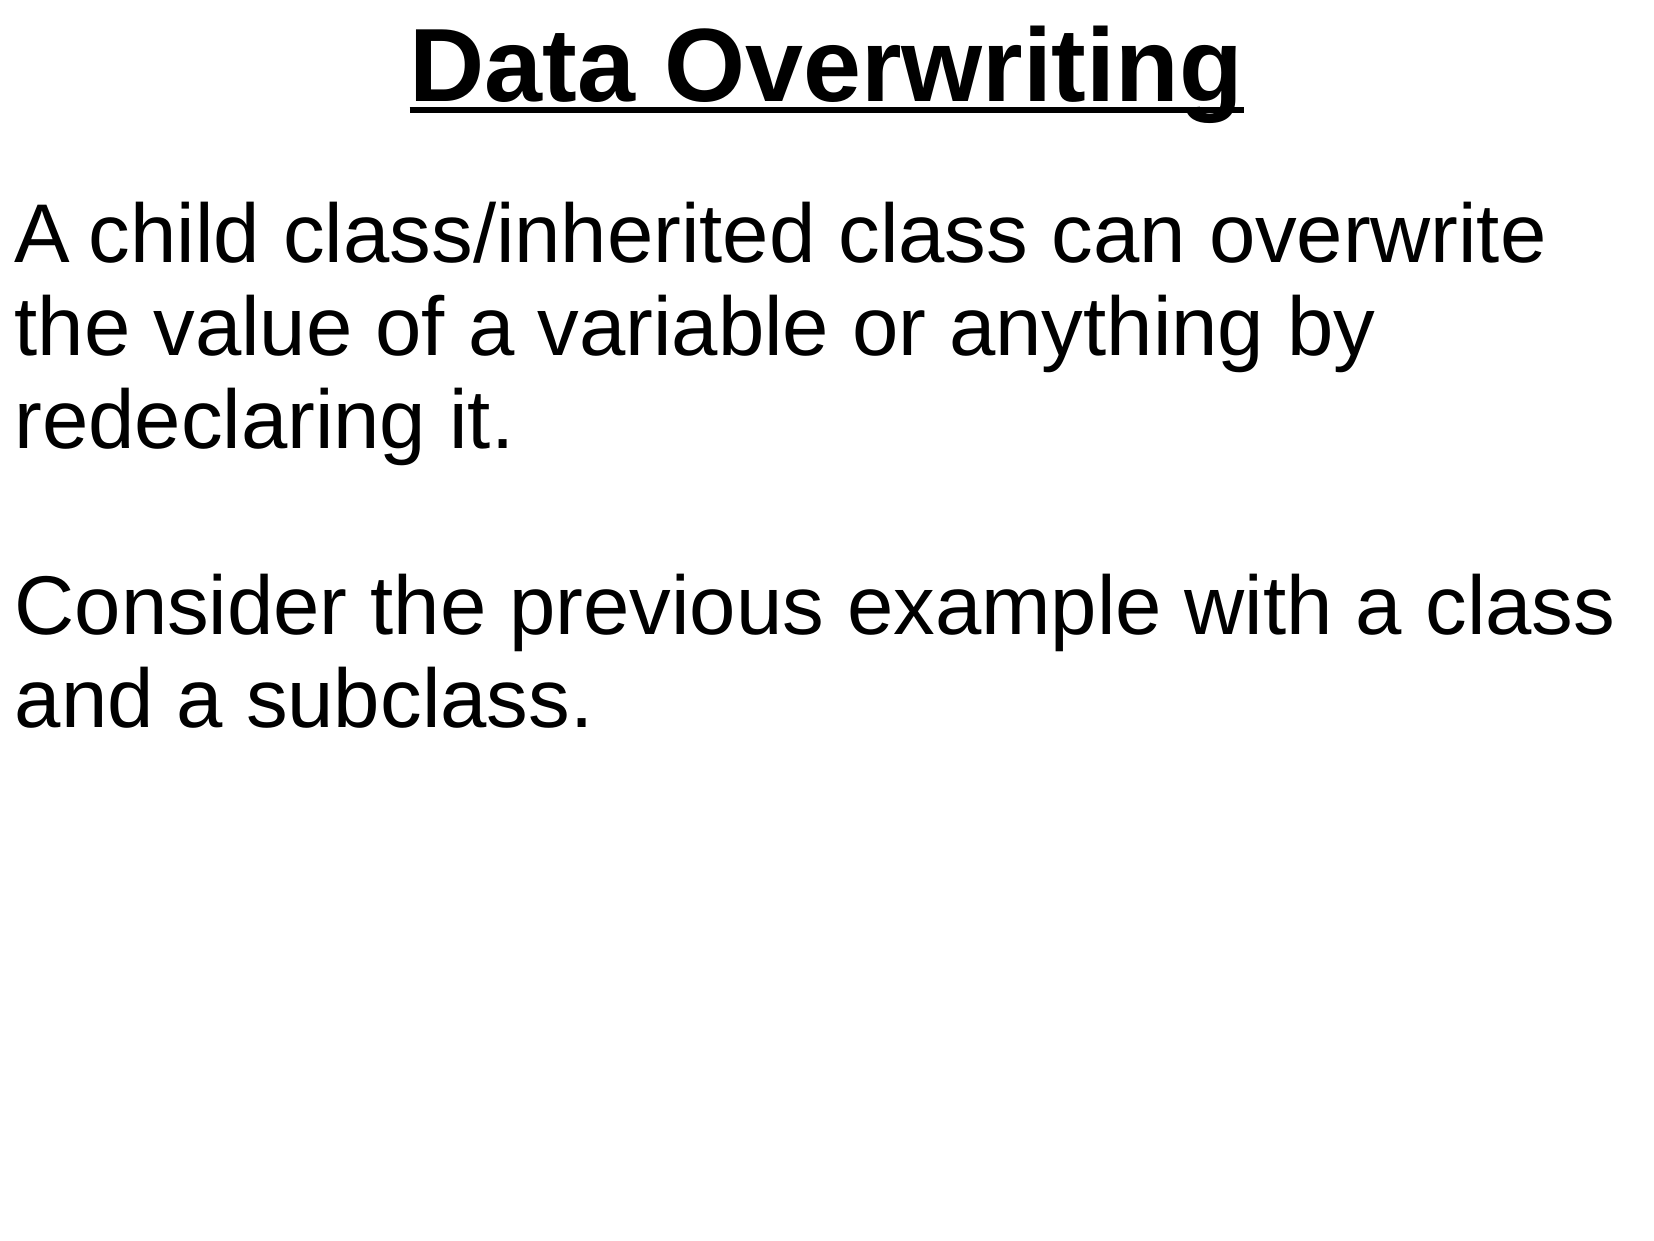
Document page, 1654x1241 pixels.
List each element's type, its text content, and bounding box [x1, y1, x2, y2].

text_box Data Overwriting [0, 0, 1654, 150]
text_box A child class/inherited class can overwrite the value of a variable or anything by redeclaring it. Consider the previous example with a class and a subclass. [0, 180, 1654, 815]
text_box [495, 615, 525, 686]
